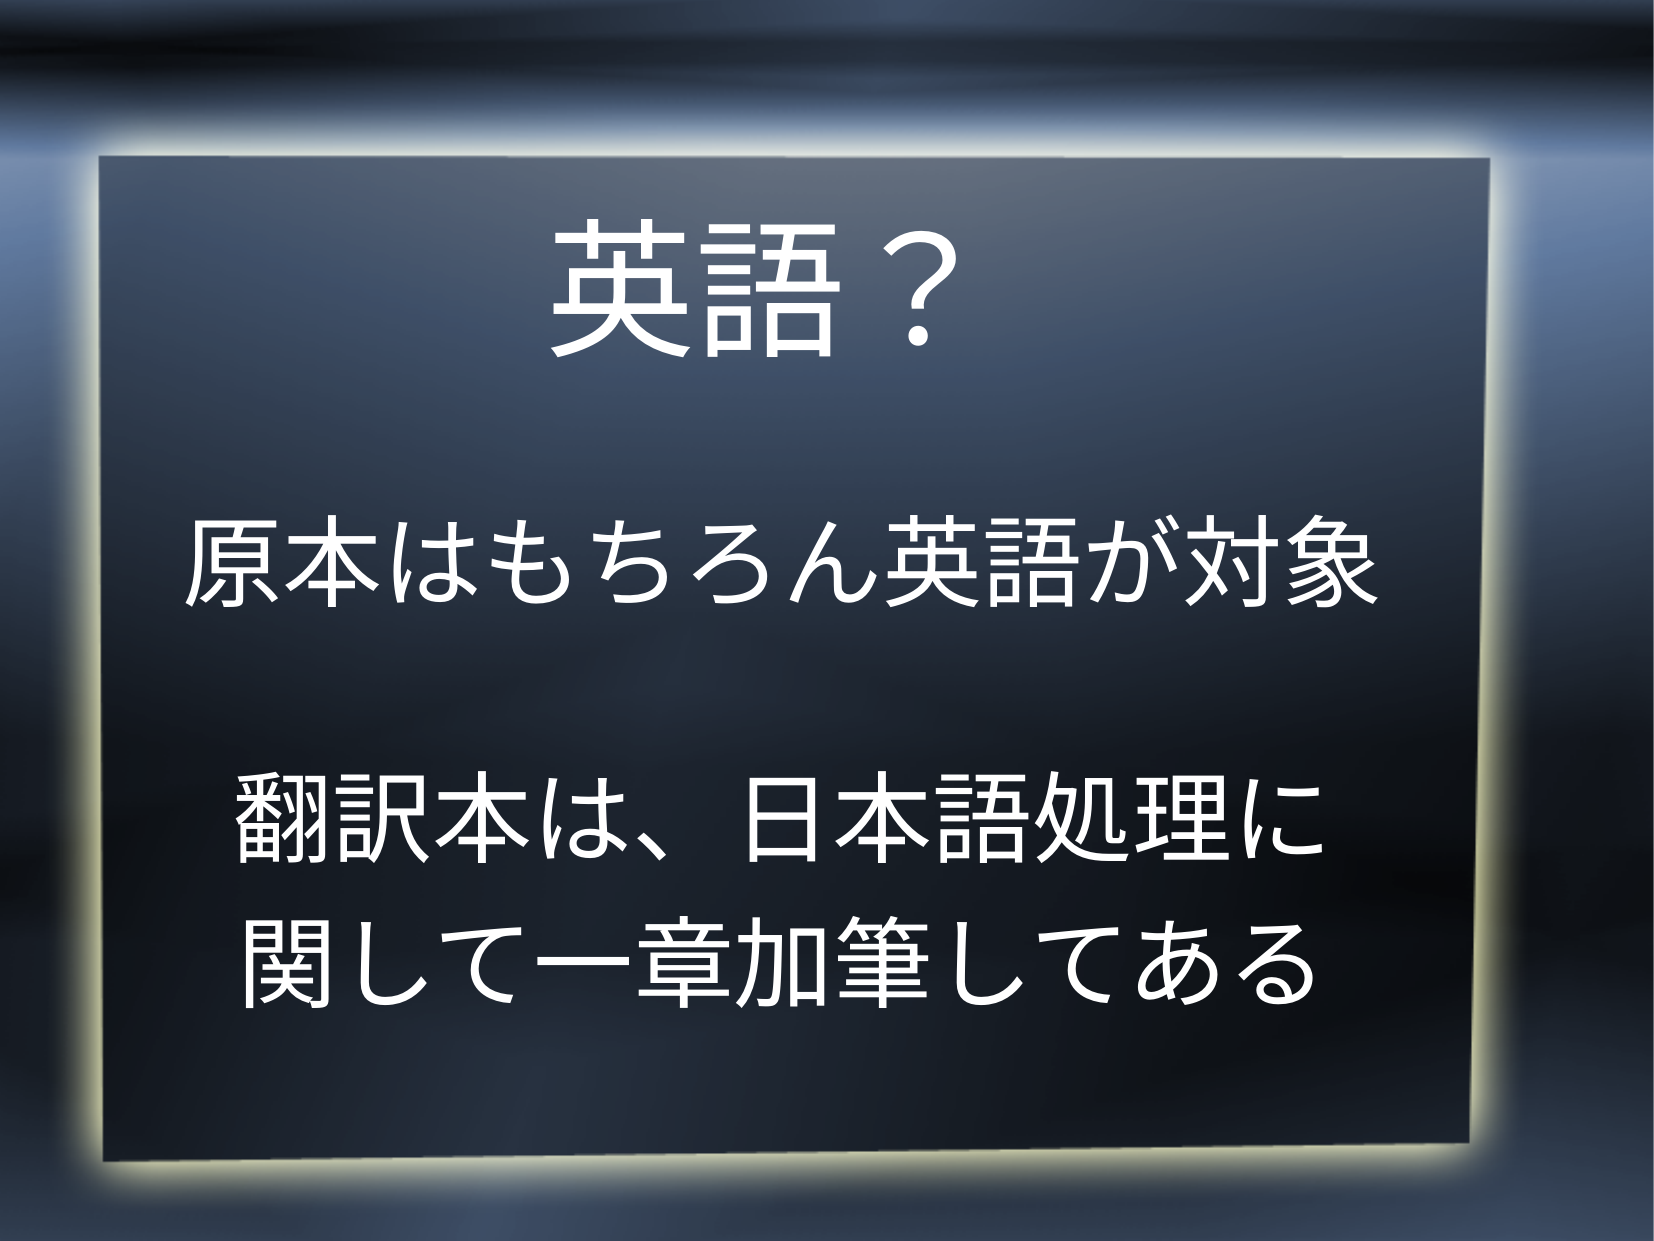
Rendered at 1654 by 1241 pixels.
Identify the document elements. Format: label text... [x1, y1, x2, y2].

subtitle 原本はもちろん英語が対象 翻訳本は、日本語処理に 関して一章加筆してある [88, 442, 1477, 1070]
title 英語？ [124, 184, 1418, 377]
picture [0, 0, 1654, 1241]
